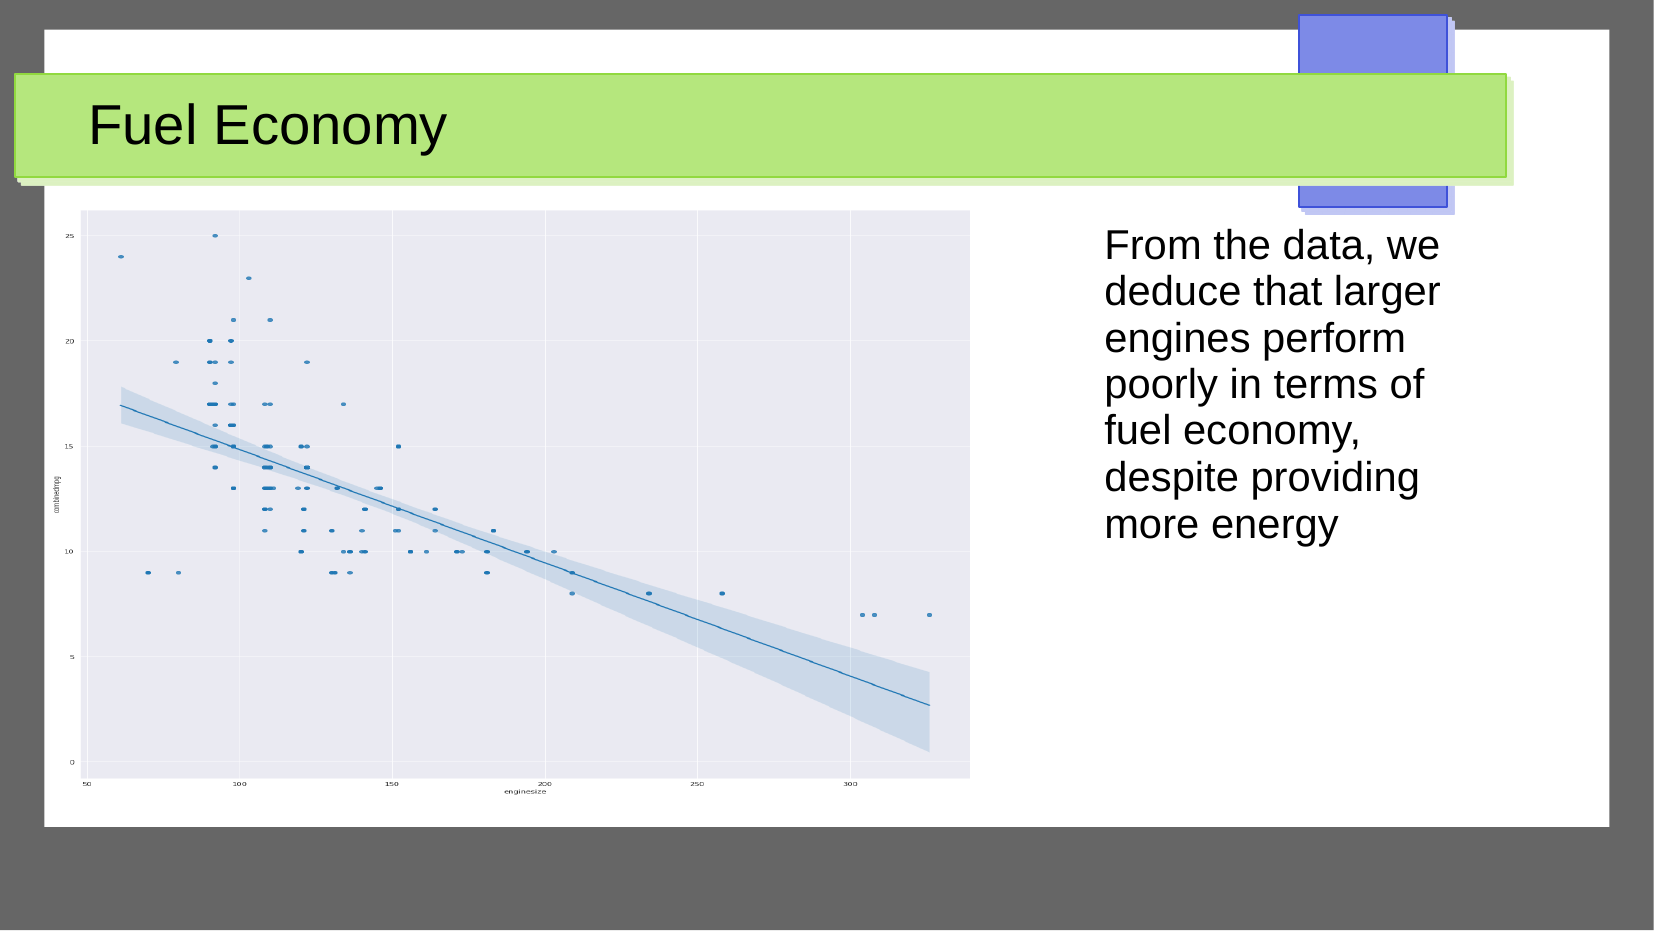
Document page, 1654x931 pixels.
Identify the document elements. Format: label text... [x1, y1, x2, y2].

title Fuel Economy [88, 73, 1506, 178]
list From the data, we deduce that larger engines perform poorly in terms of fuel economy, despite providing more energy [1033, 221, 1477, 813]
picture [47, 206, 975, 798]
